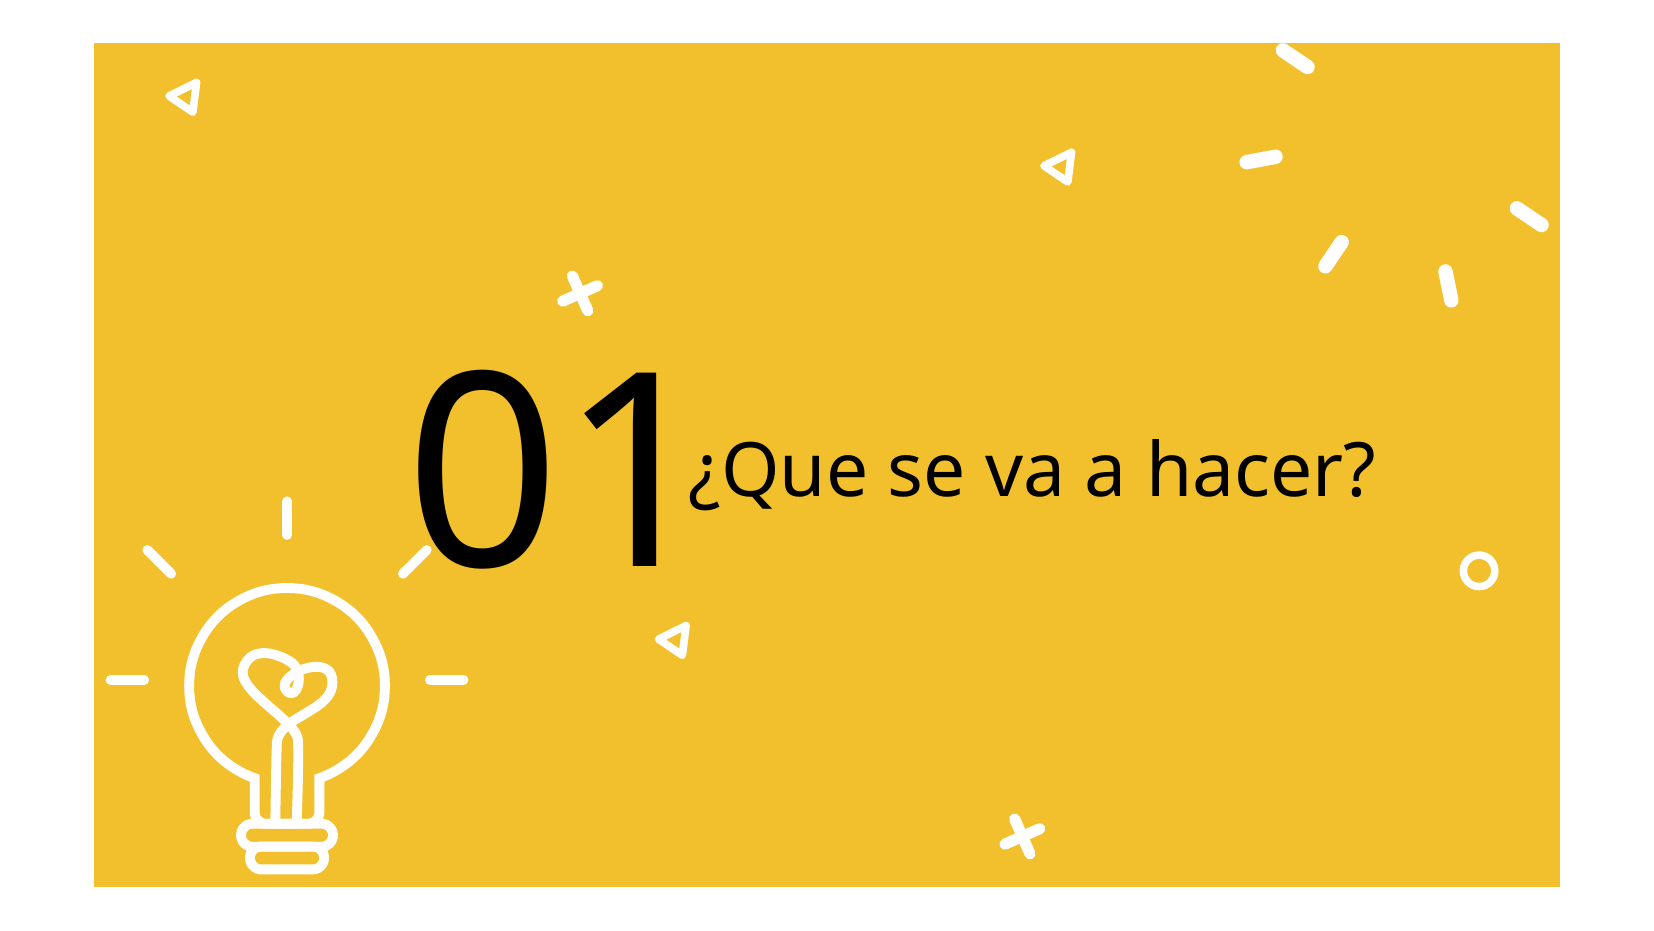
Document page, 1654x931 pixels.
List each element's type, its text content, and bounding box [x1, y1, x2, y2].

title 01 [405, 276, 751, 646]
title ¿Que se va a hacer? [751, 345, 1447, 591]
